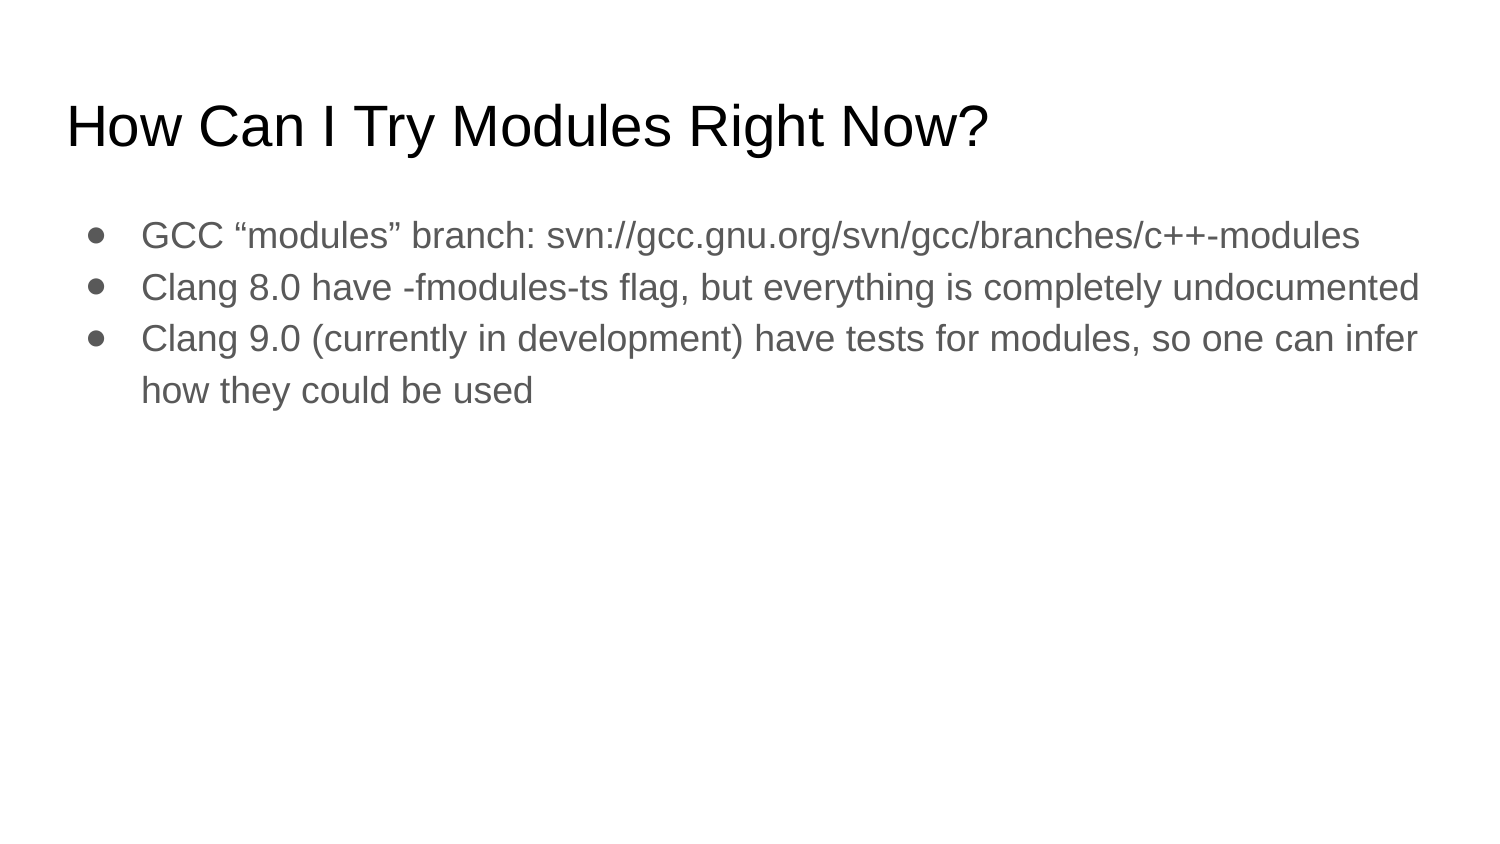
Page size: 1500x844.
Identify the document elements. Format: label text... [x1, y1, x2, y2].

list GCC “modules” branch: svn://gcc.gnu.org/svn/gcc/branches/c++-modules Clang 8.0 have -fmodules-ts flag, but everything is completely undocumented Clang 9.0 (currently in development) have tests for modules, so one can infer how they could be used [51, 189, 1449, 750]
title How Can I Try Modules Right Now? [51, 72, 1449, 167]
